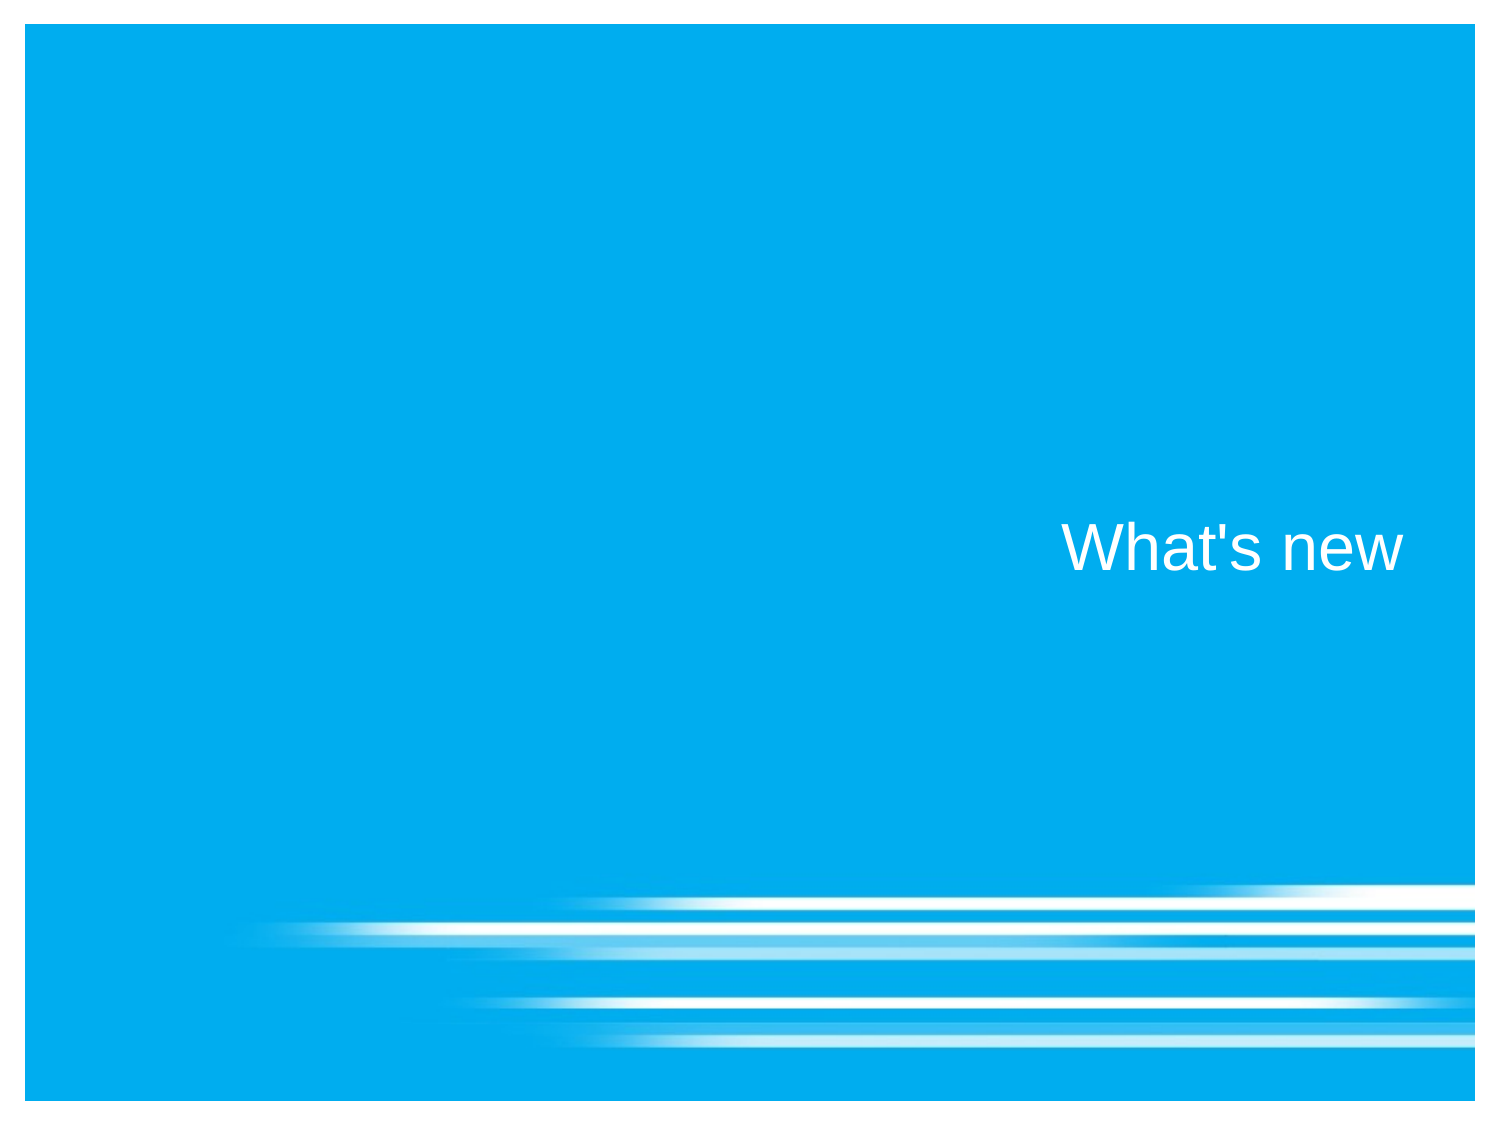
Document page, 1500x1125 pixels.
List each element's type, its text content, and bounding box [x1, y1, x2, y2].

picture [483, 996, 1475, 1009]
picture [278, 921, 1475, 961]
picture [579, 1023, 1475, 1048]
picture [572, 884, 1475, 911]
title What's new [53, 449, 1404, 638]
